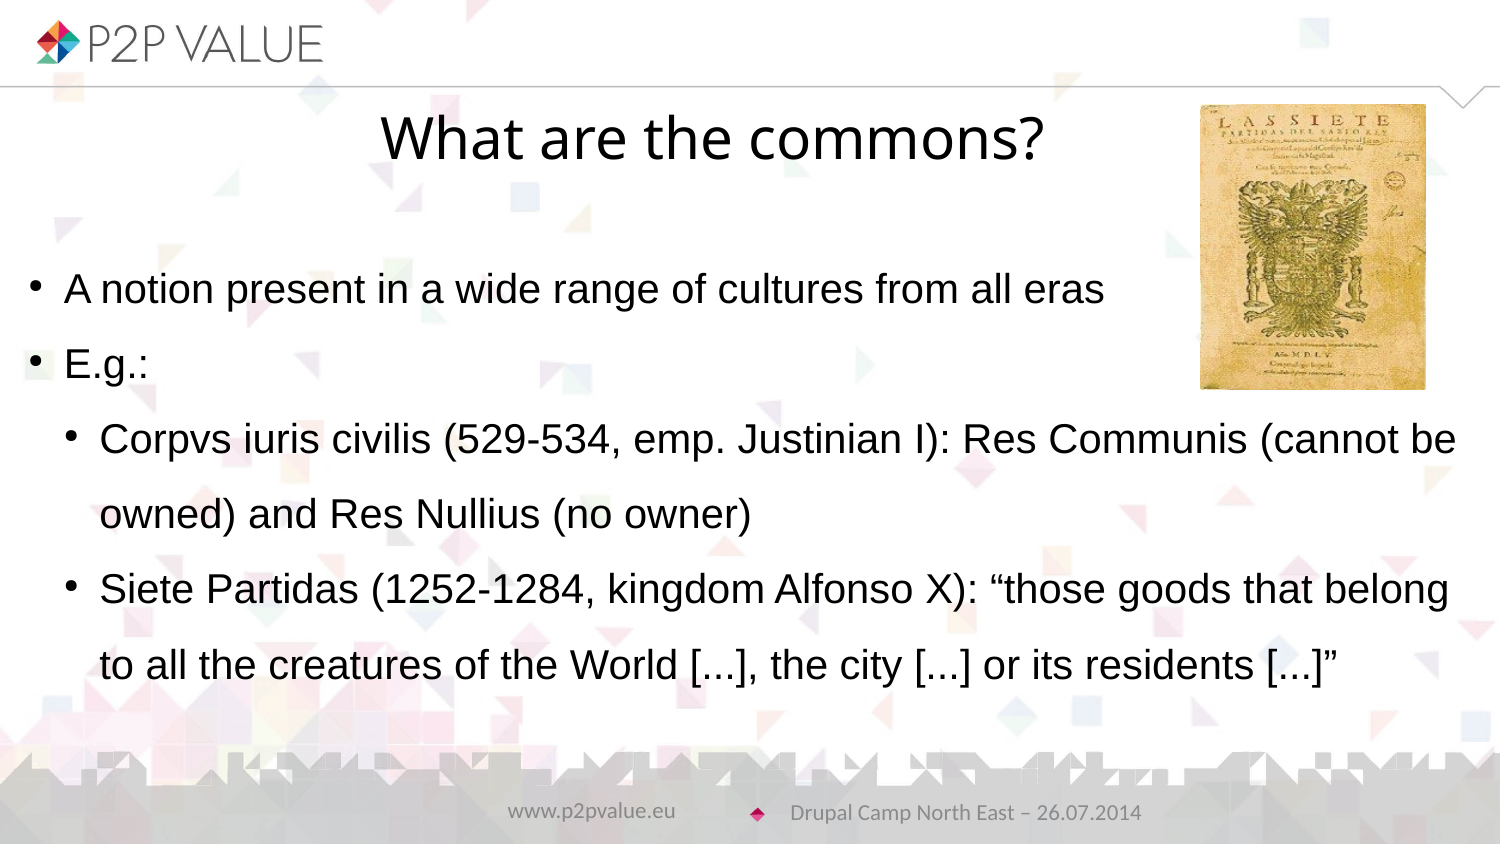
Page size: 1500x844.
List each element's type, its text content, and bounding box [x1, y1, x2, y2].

title What are the commons? [60, 92, 1366, 180]
picture [0, 0, 1500, 844]
text_box www.p2pvalue.eu [501, 789, 720, 829]
subtitle A notion present in a wide range of cultures from all eras E.g.: Corpvs iuris civilis (529-534, emp. Justinian I): Res Communis (cannot be owned) and Res Nullius (no owner) Siete Partidas (1252-1284, kingdom Alfonso X): “those goods that belong to all the creatures of the World [...], the city [...] or its residents [...]” [15, 180, 1496, 736]
text_box Drupal Camp North East – 26.07.2014 [777, 788, 1470, 834]
